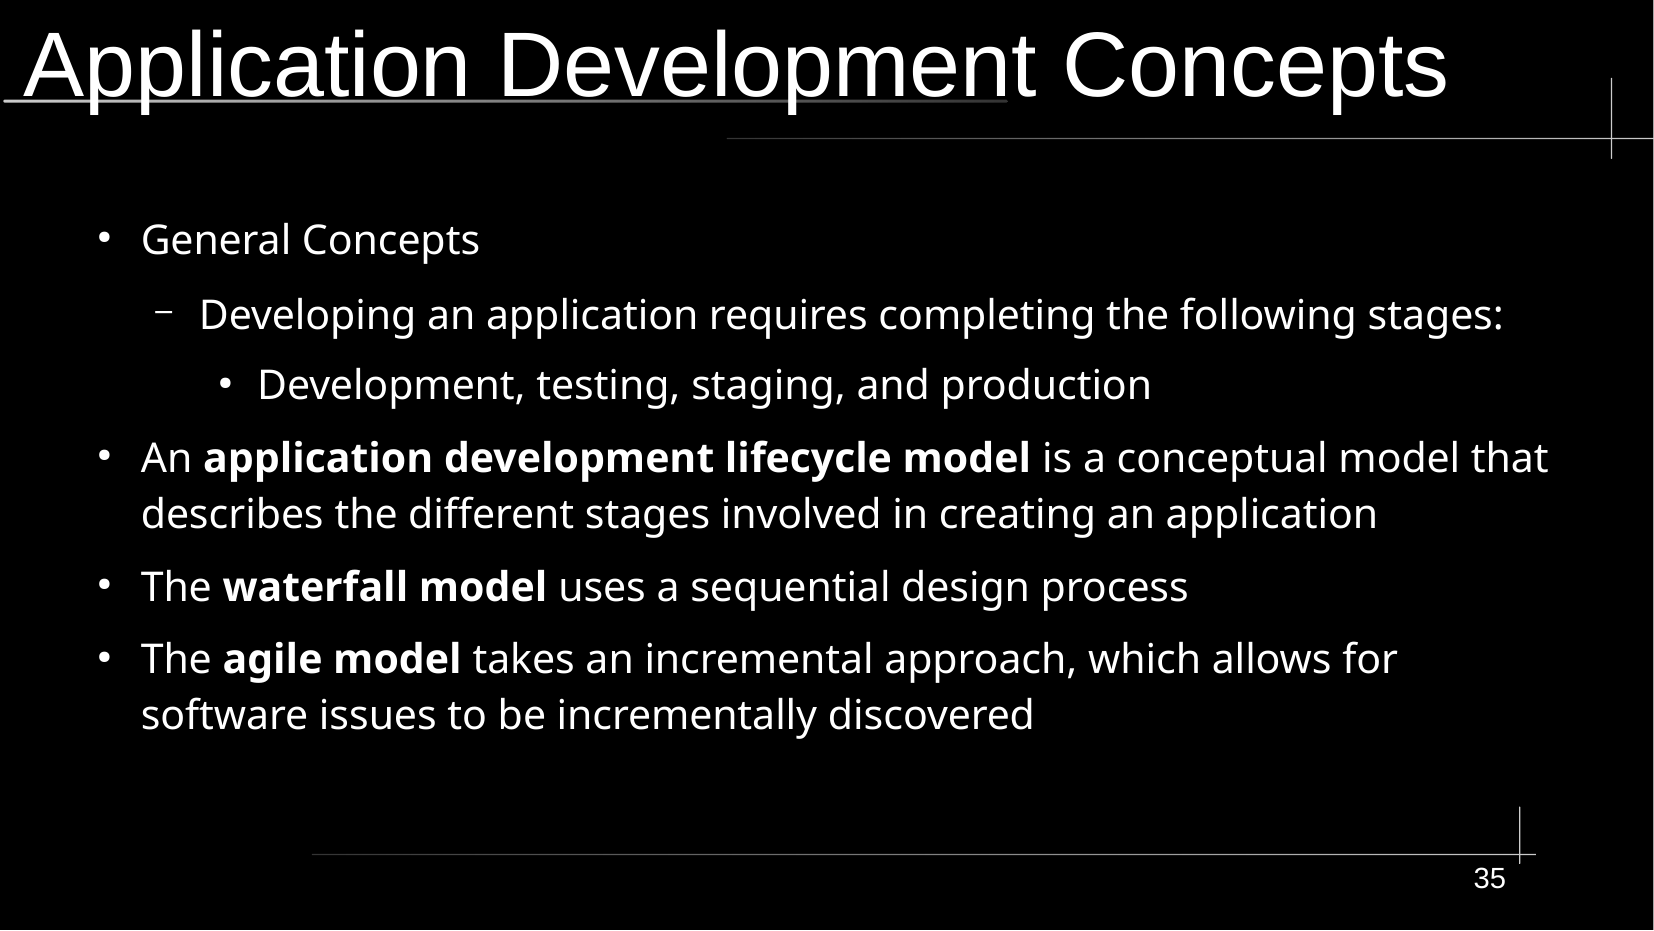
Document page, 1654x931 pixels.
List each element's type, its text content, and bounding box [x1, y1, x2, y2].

list General Concepts Developing an application requires completing the following stages: Development, testing, staging, and production An application development lifecycle model is a conceptual model that describes the different stages involved in creating an application The waterfall model uses a sequential design process The agile model takes an incremental approach, which allows for software issues to be incrementally discovered [82, 210, 1571, 750]
title Application Development Concepts [23, 11, 1589, 119]
